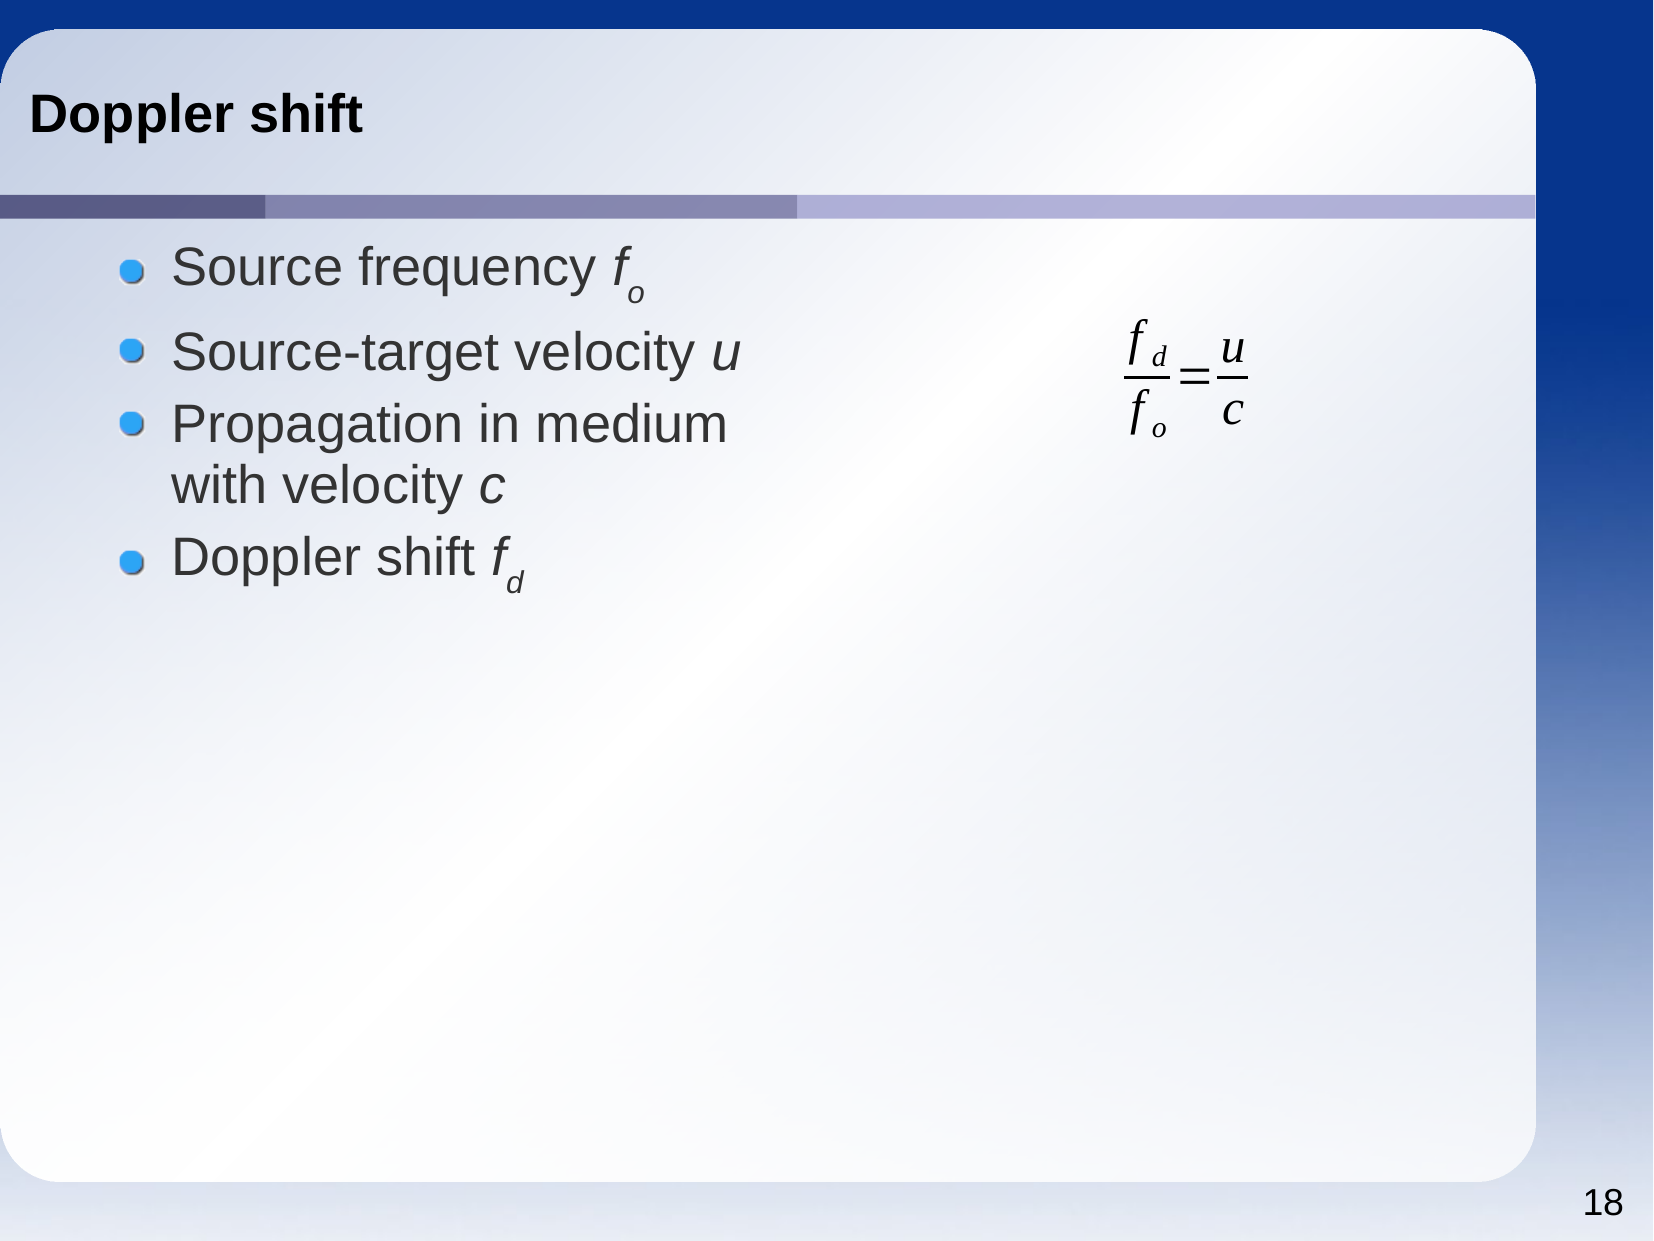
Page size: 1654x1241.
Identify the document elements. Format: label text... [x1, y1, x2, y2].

title Doppler shift [29, 49, 1506, 178]
chart [1115, 310, 1258, 444]
picture [0, 0, 1654, 1241]
list Source frequency fo Source-target velocity u Propagation in medium with velocity c Doppler shift fd [29, 236, 750, 1152]
